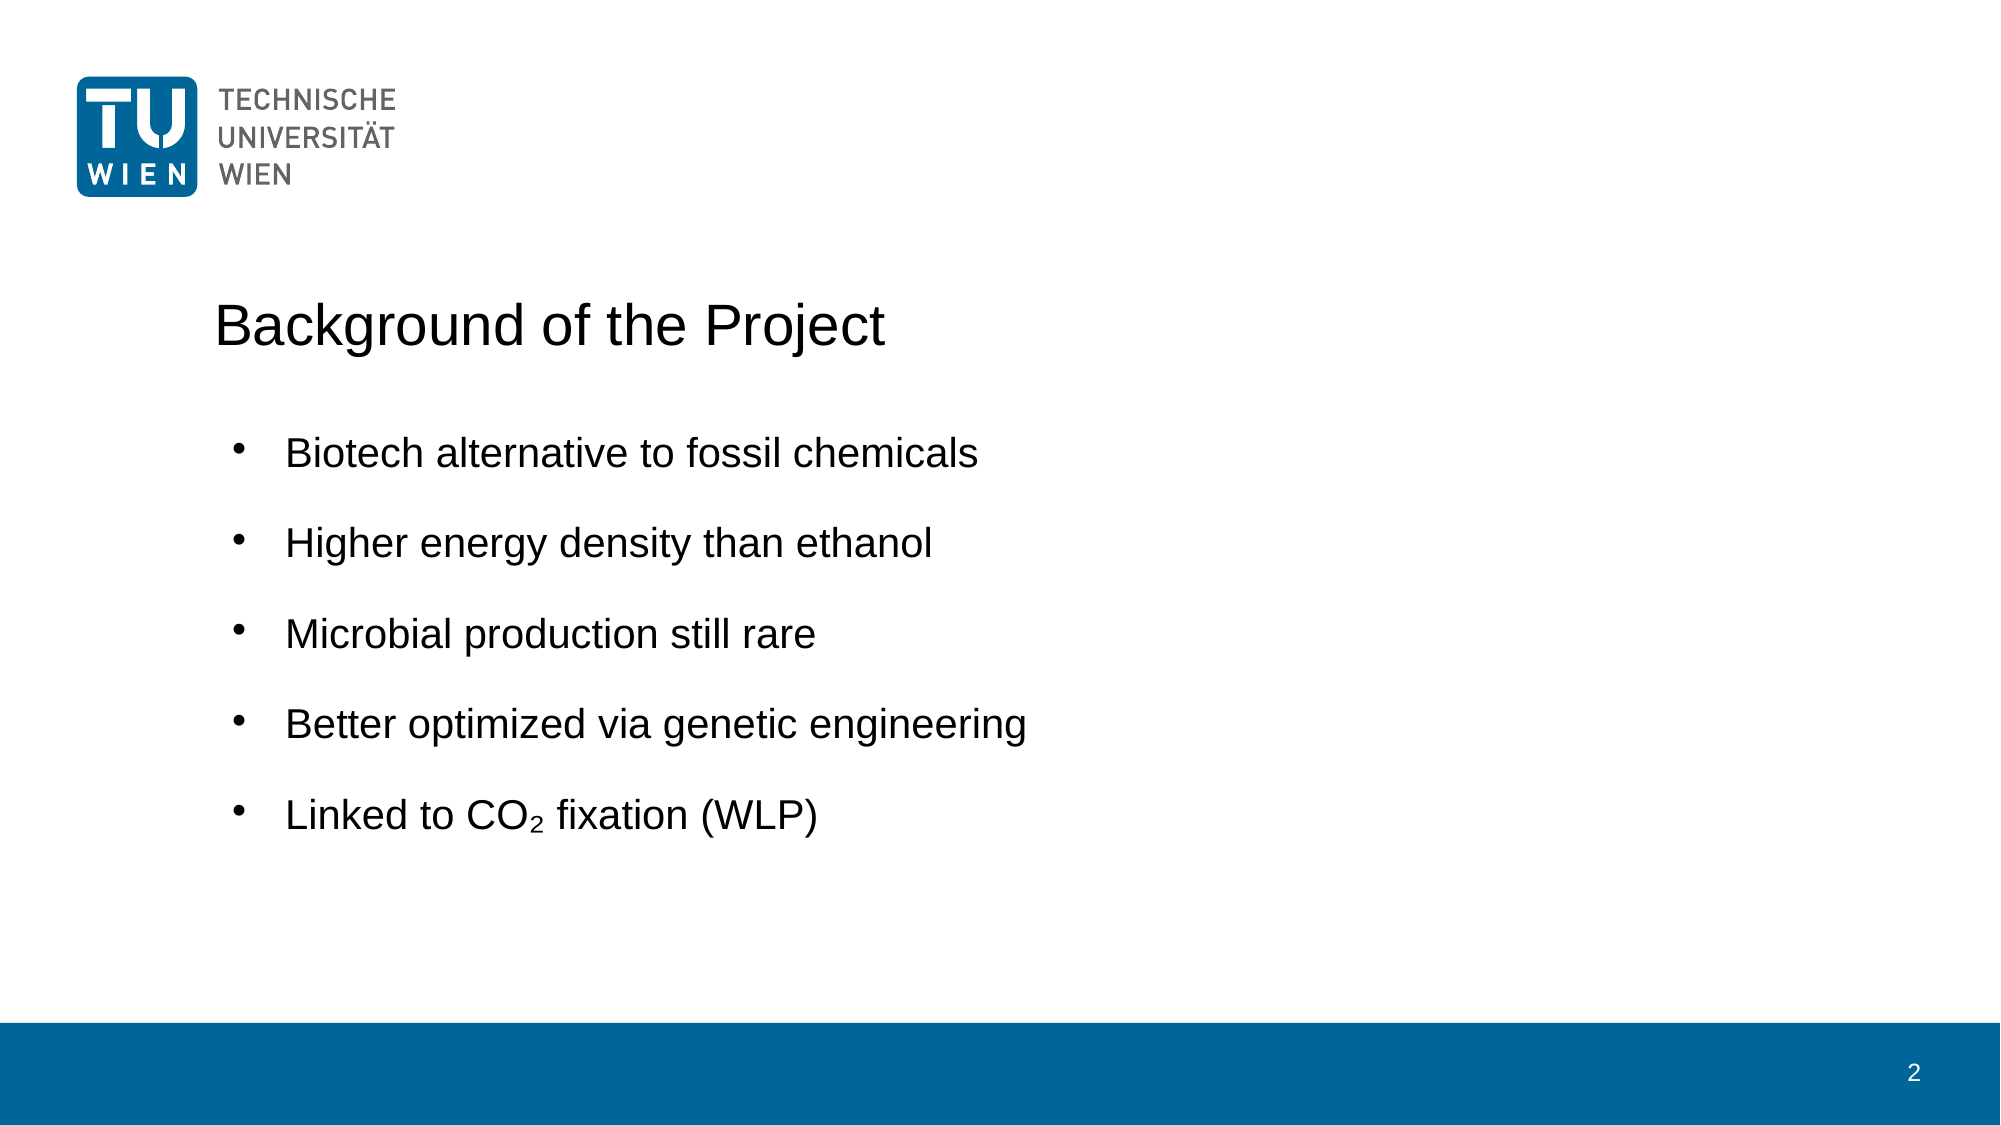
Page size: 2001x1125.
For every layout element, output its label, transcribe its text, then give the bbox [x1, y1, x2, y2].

list Biotech alternative to fossil chemicals Higher energy density than ethanol Microbial production still rare Better optimized via genetic engineering Linked to CO₂ fixation (WLP) [214, 431, 1922, 941]
title Background of the Project [214, 254, 1922, 391]
